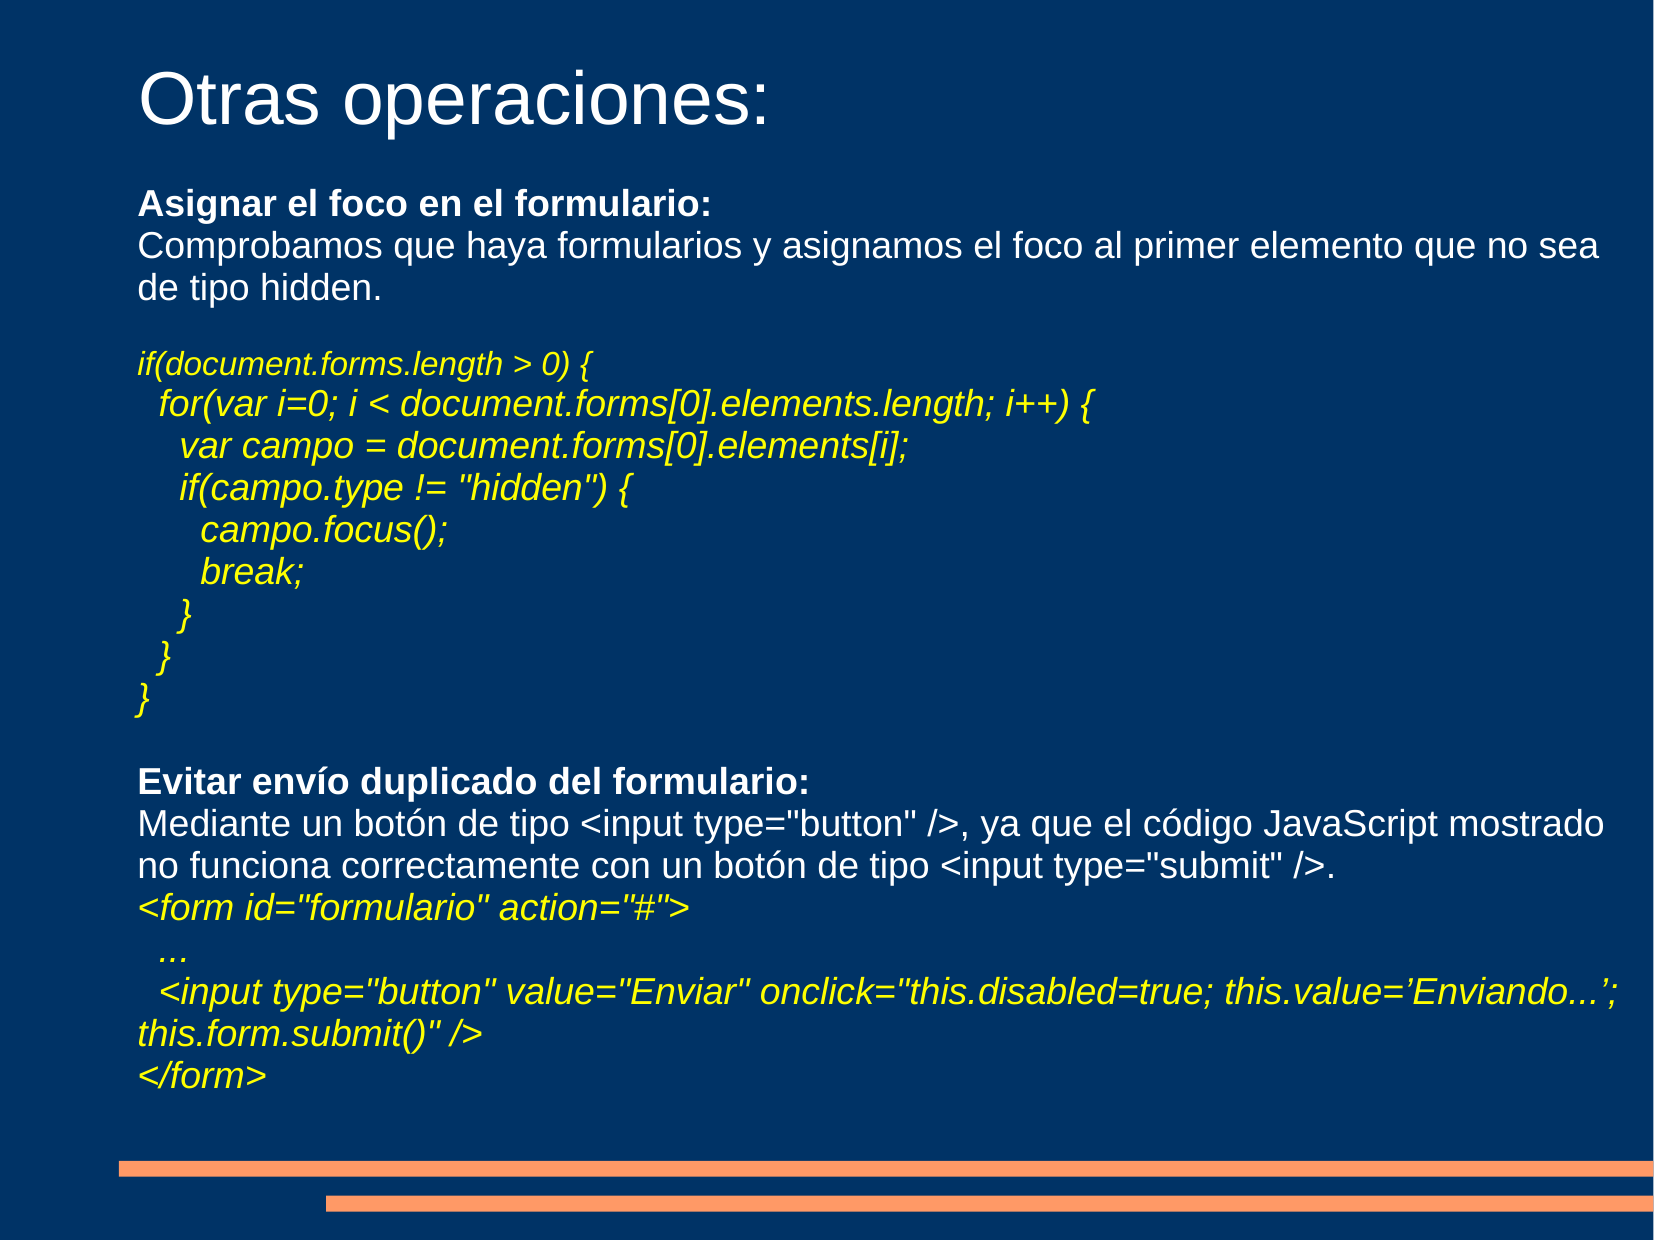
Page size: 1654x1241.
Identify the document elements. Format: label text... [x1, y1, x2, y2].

text_box Otras operaciones: [123, 48, 1595, 148]
text_box Asignar el foco en el formulario: Comprobamos que haya formularios y asignamos el foco al primer elemento que no sea de tipo hidden. if(document.forms.length > 0) { for(var i=0; i < document.forms[0].elements.length; i++) { var campo = document.forms[0].elements[i]; if(campo.type != "hidden") { campo.focus(); break; } } } Evitar envío duplicado del formulario: Mediante un botón de tipo <input type="button" />, ya que el código JavaScript mostrado no funciona correctamente con un botón de tipo <input type="submit" />. <form id="formulario" action="#"> ... <input type="button" value="Enviar" onclick="this.disabled=true; this.value=’Enviando...’; this.form.submit()" /> </form> [122, 175, 1648, 1146]
